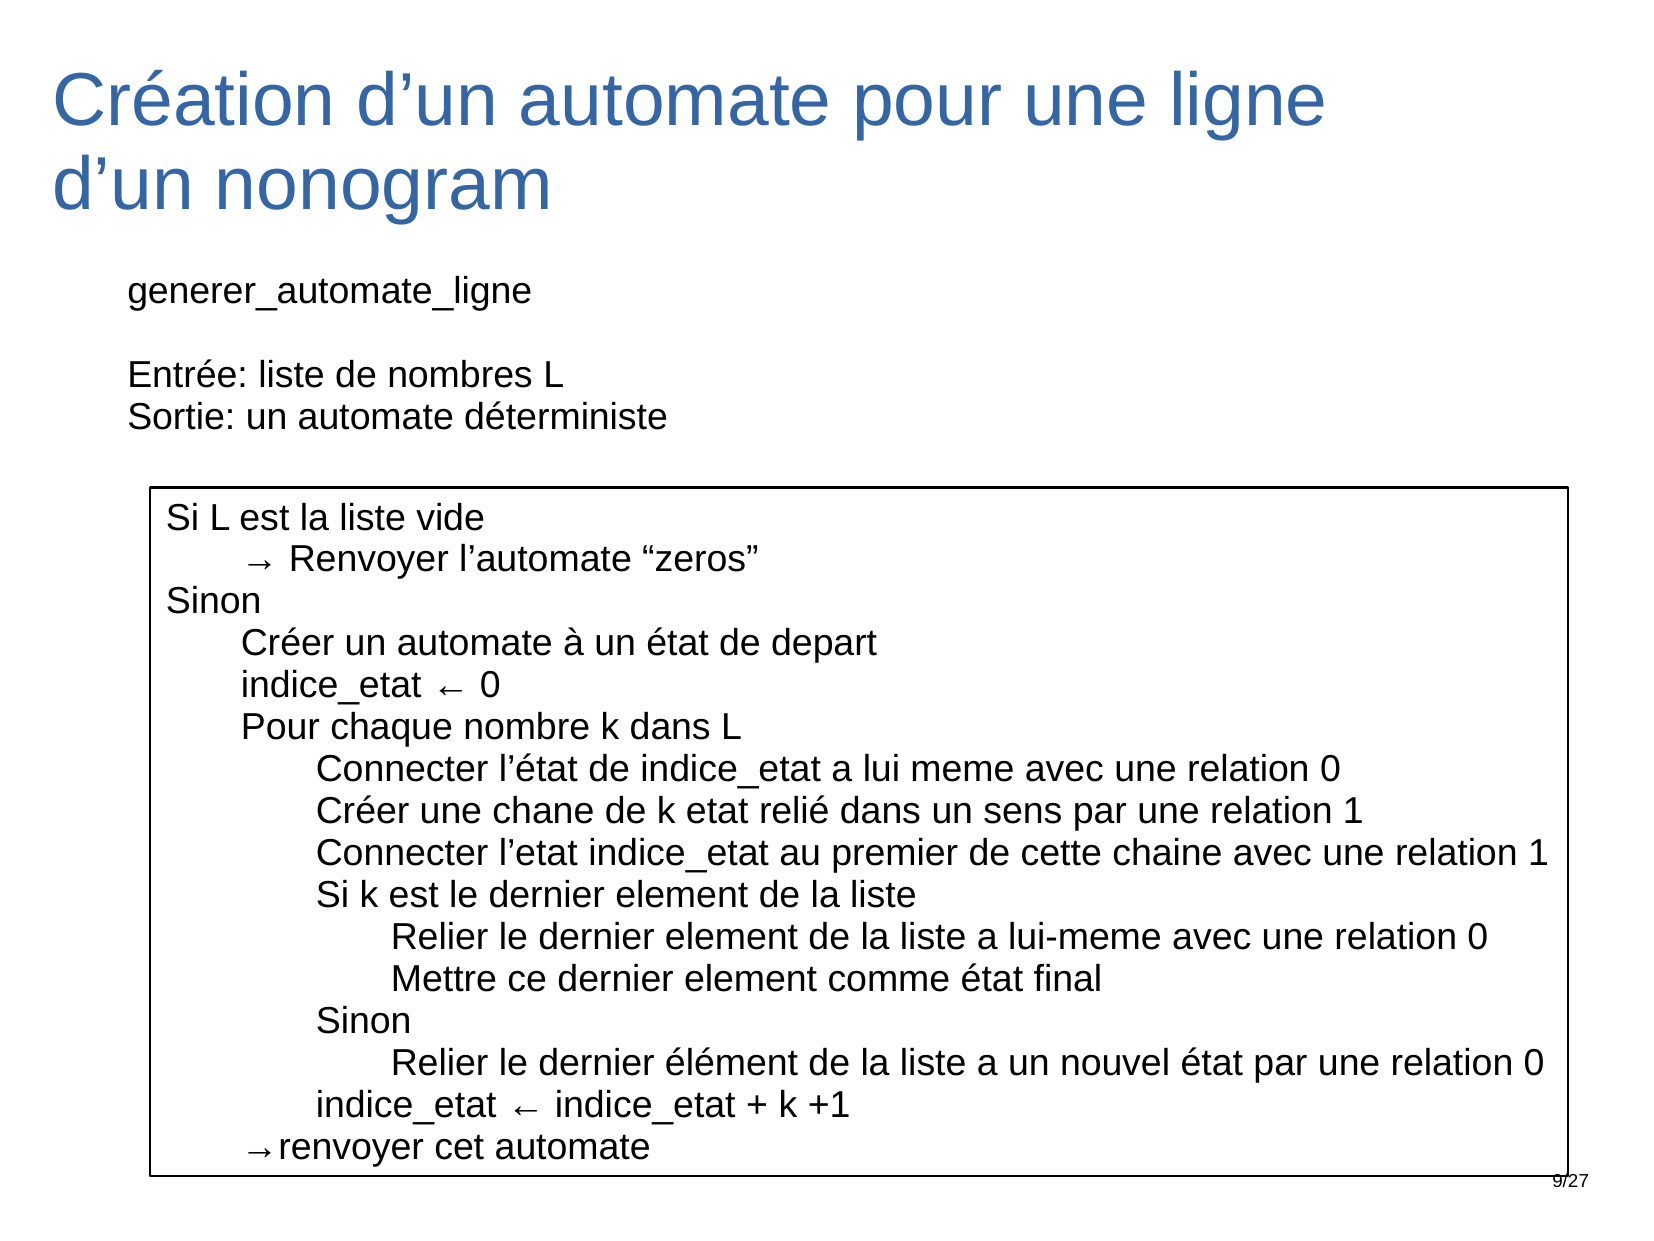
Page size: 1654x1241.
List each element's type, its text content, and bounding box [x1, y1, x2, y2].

text_box 9/27 [1537, 1162, 1614, 1199]
text_box Si L est la liste vide → Renvoyer l’automate “zeros” Sinon Créer un automate à un état de depart indice_etat ← 0 Pour chaque nombre k dans L Connecter l’état de indice_etat a lui meme avec une relation 0 Créer une chane de k etat relié dans un sens par une relation 1 Connecter l’etat indice_etat au premier de cette chaine avec une relation 1 Si k est le dernier element de la liste Relier le dernier element de la liste a lui-meme avec une relation 0 Mettre ce dernier element comme état final Sinon Relier le dernier élément de la liste a un nouvel état par une relation 0 indice_etat ← indice_etat + k +1 →renvoyer cet automate [150, 487, 1568, 1177]
text_box generer_automate_ligne Entrée: liste de nombres L Sortie: un automate déterministe [112, 262, 713, 446]
text_box Création d’un automate pour une ligne d’un nonogram [37, 50, 1388, 233]
